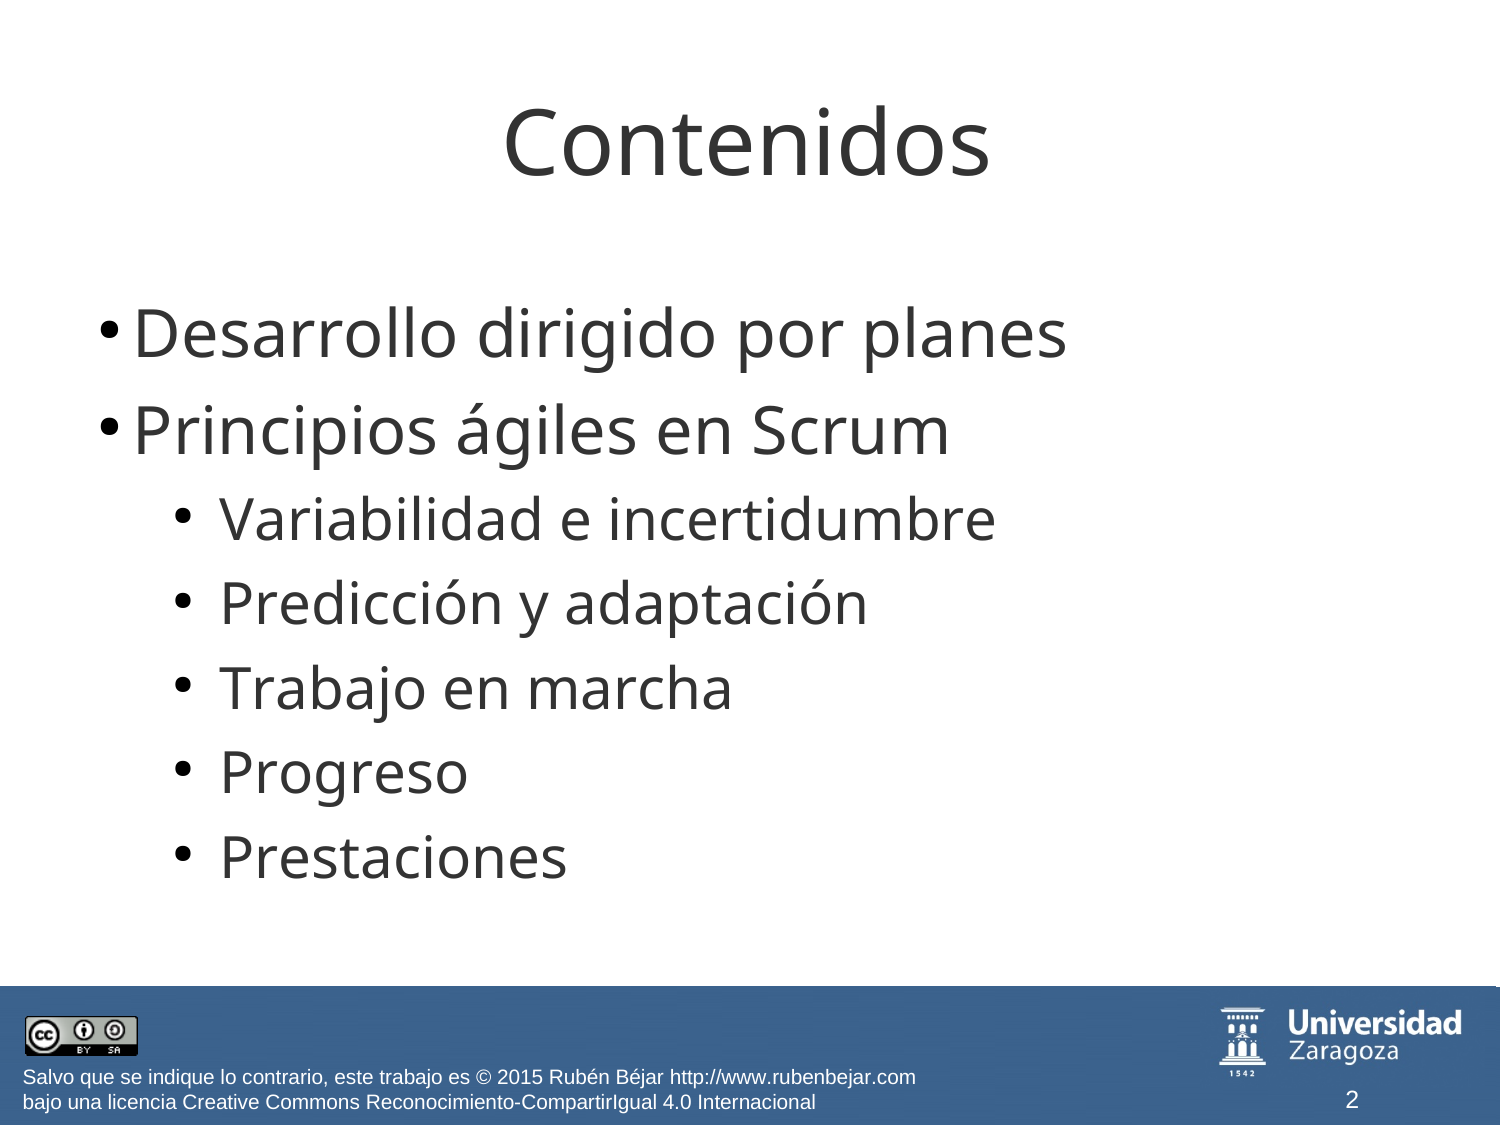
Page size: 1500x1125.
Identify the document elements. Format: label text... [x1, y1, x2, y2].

title Contenidos [74, 21, 1420, 257]
list Desarrollo dirigido por planes Principios ágiles en Scrum Variabilidad e incertidumbre Predicción y adaptación Trabajo en marcha Progreso Prestaciones [82, 283, 1418, 957]
picture [0, 986, 1500, 1125]
